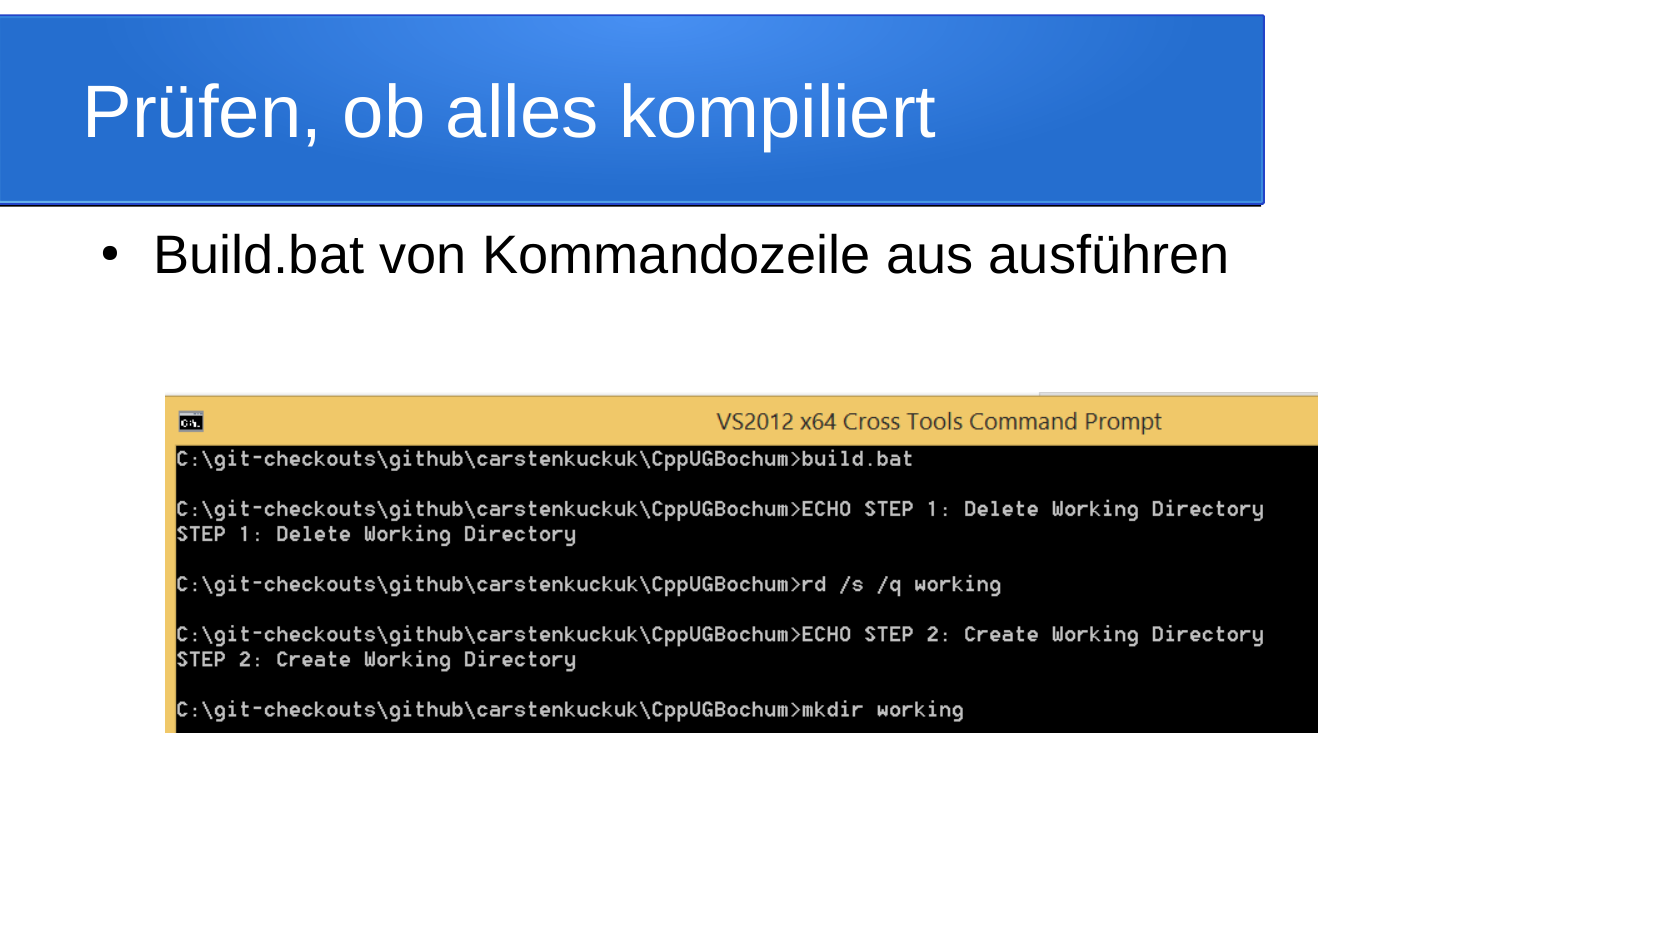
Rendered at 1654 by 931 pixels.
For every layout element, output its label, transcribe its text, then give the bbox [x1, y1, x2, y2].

picture [165, 392, 1318, 733]
title Prüfen, ob alles kompiliert [82, 35, 1235, 189]
list Build.bat von Kommandozeile aus ausführen [82, 224, 1571, 764]
